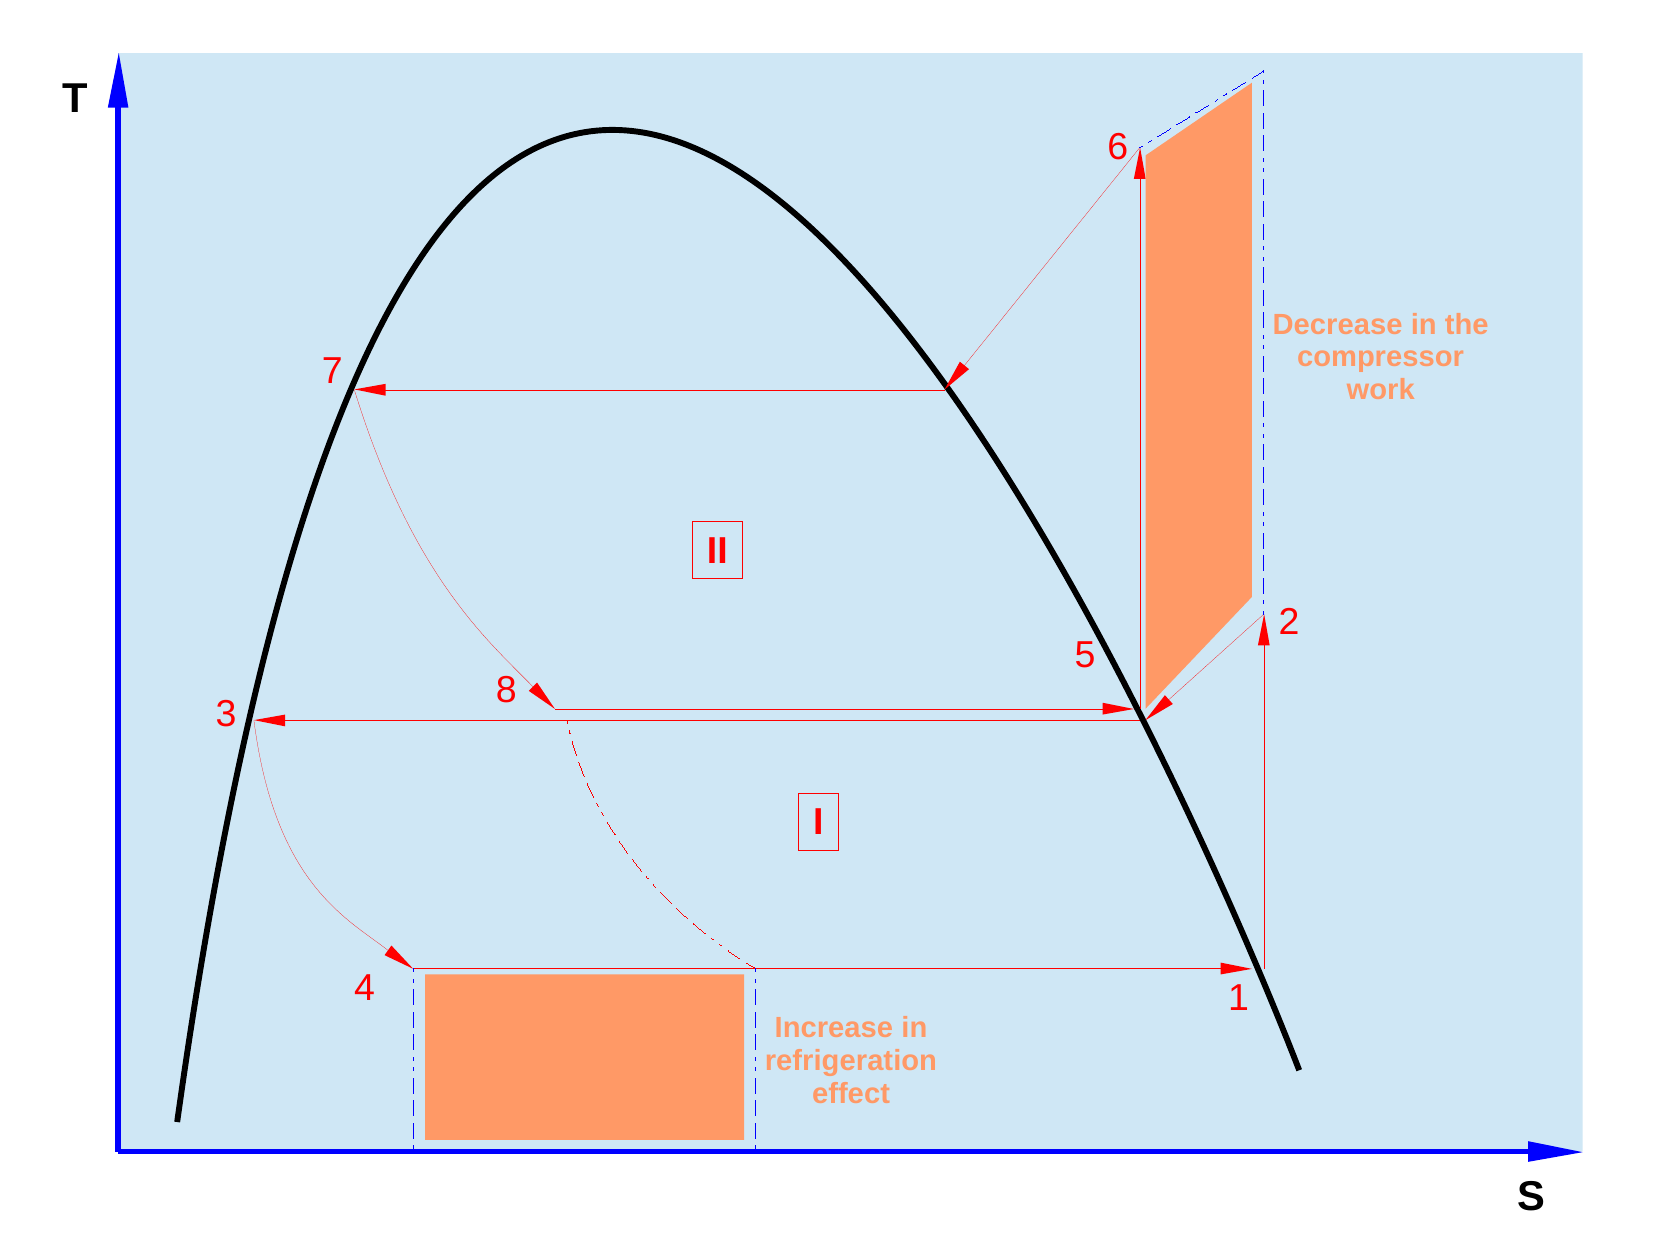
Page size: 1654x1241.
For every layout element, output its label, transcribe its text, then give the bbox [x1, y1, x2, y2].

text_box Decrease in the compressor work [1257, 300, 1512, 414]
text_box Increase in refrigeration effect [750, 1003, 963, 1118]
text_box 5 [1059, 625, 1111, 683]
text_box T [47, 67, 103, 129]
text_box II [692, 521, 743, 579]
text_box I [798, 793, 839, 851]
text_box 7 [307, 342, 358, 400]
text_box 4 [339, 958, 390, 1016]
text_box 3 [200, 685, 252, 742]
text_box [119, 53, 1583, 1152]
text_box 1 [1213, 968, 1264, 1026]
text_box 3 [248, 725, 252, 742]
text_box 2 [1263, 592, 1315, 650]
text_box 6 [1092, 118, 1143, 175]
text_box S [1502, 1165, 1560, 1227]
text_box 8 [481, 661, 532, 719]
